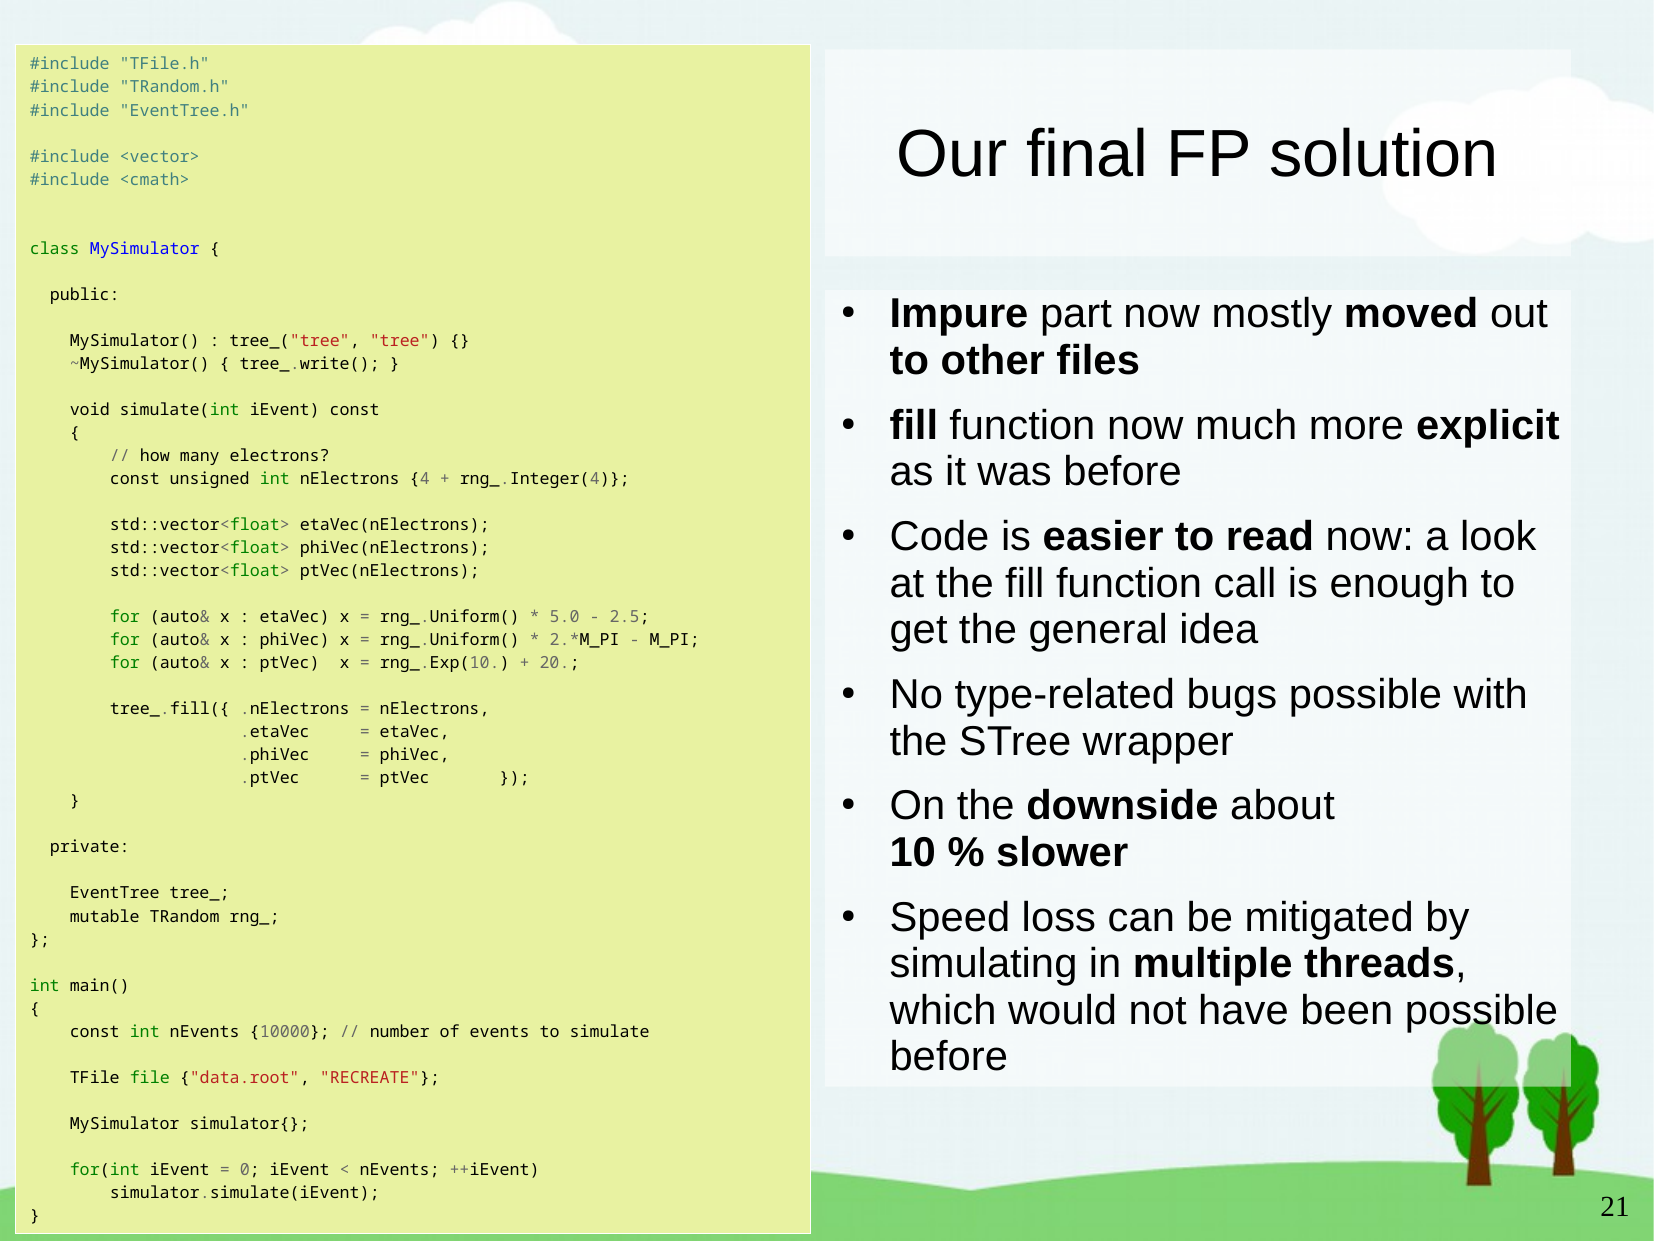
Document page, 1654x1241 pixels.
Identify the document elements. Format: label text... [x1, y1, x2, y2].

title Our final FP solution [825, 49, 1571, 257]
picture [0, 0, 1654, 1241]
list Impure part now mostly moved out to other files fill function now much more explicit as it was before Code is easier to read now: a look at the fill function call is enough to get the general idea No type-related bugs possible with the STree wrapper On the downside about 10 % slower Speed loss can be mitigated by simulating in multiple threads, which would not have been possible before [825, 290, 1571, 1087]
text_box #include "TFile.h" #include "TRandom.h" #include "EventTree.h" #include <vector> #include <cmath> class MySimulator { public: MySimulator() : tree_("tree", "tree") {} ~MySimulator() { tree_.write(); } void simulate(int iEvent) const { // how many electrons? const unsigned int nElectrons {4 + rng_.Integer(4)}; std::vector<float> etaVec(nElectrons); std::vector<float> phiVec(nElectrons); std::vector<float> ptVec(nElectrons); for (auto& x : etaVec) x = rng_.Uniform() * 5.0 - 2.5; for (auto& x : phiVec) x = rng_.Uniform() * 2.*M_PI - M_PI; for (auto& x : ptVec) x = rng_.Exp(10.) + 20.; tree_.fill({ .nElectrons = nElectrons, .etaVec = etaVec, .phiVec = phiVec, .ptVec = ptVec }); } private: EventTree tree_; mutable TRandom rng_; }; int main() { const int nEvents {10000}; // number of events to simulate TFile file {"data.root", "RECREATE"}; MySimulator simulator{}; for(int iEvent = 0; iEvent < nEvents; ++iEvent) simulator.simulate(iEvent); } [15, 44, 811, 1132]
